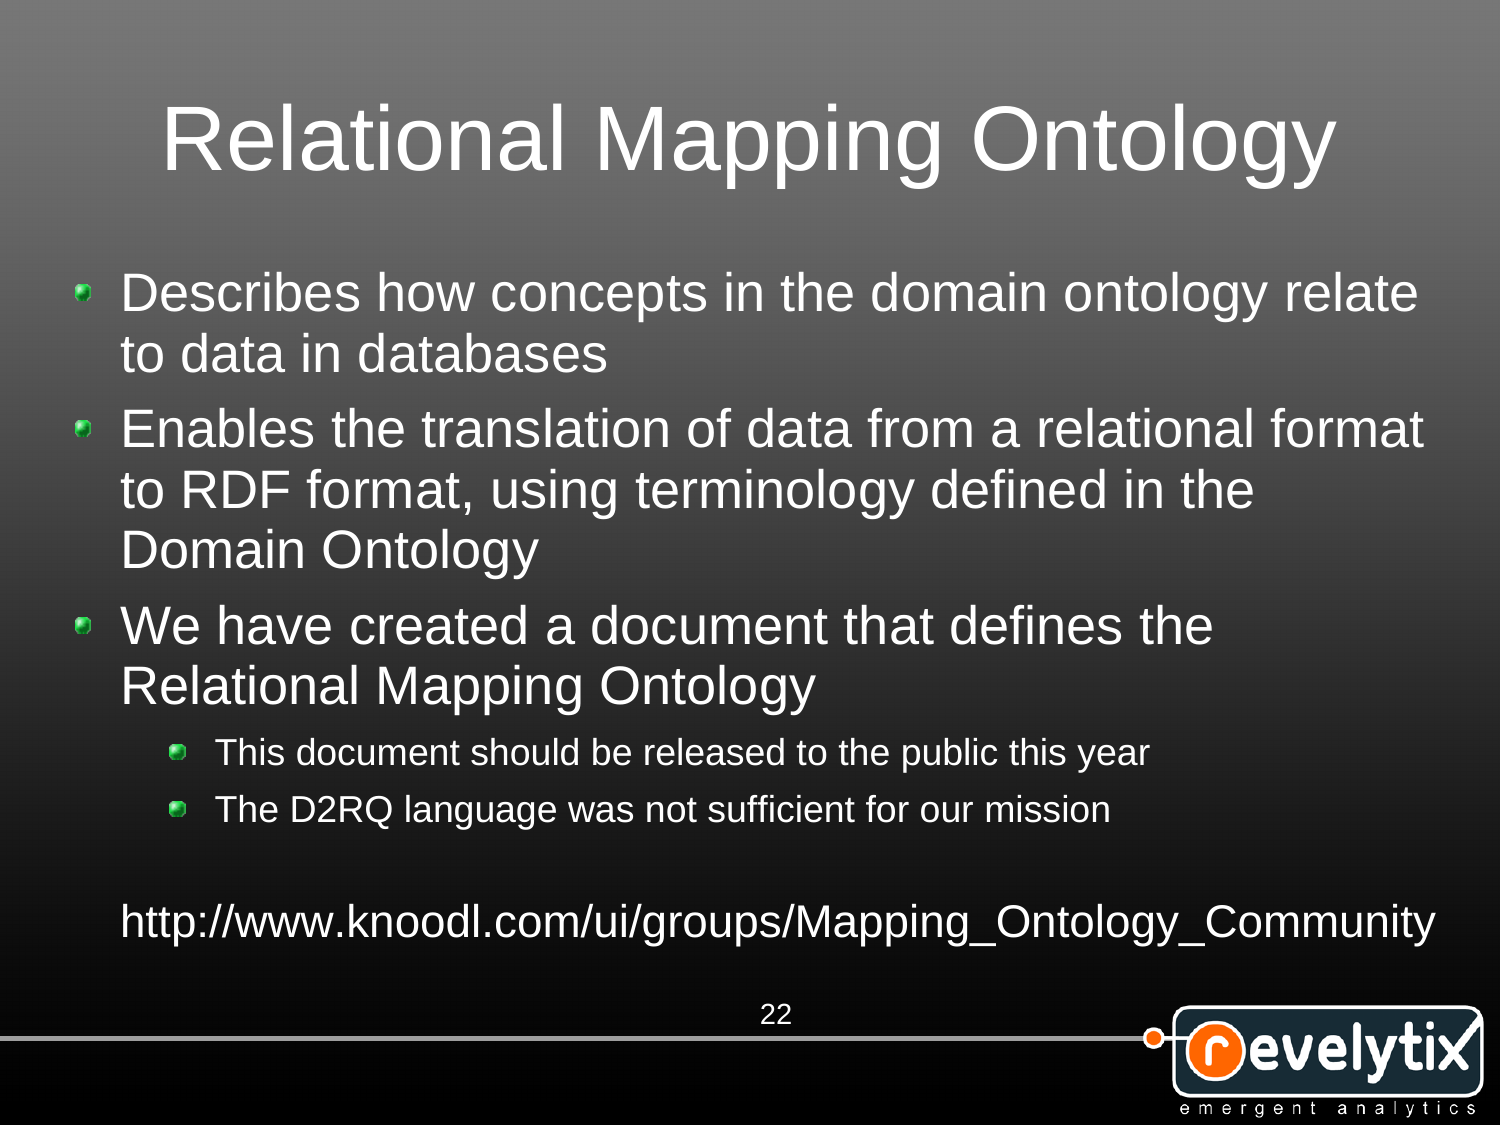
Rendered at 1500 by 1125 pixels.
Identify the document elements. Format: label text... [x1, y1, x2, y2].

list Describes how concepts in the domain ontology relate to data in databases Enables the translation of data from a relational format to RDF format, using terminology defined in the Domain Ontology We have created a document that defines the Relational Mapping Ontology This document should be released to the public this year The D2RQ language was not sufficient for our mission http://www.knoodl.com/ui/groups/Mapping_Ontology_Community [75, 262, 1447, 991]
picture [0, 0, 1500, 1125]
title Relational Mapping Ontology [74, 44, 1425, 233]
